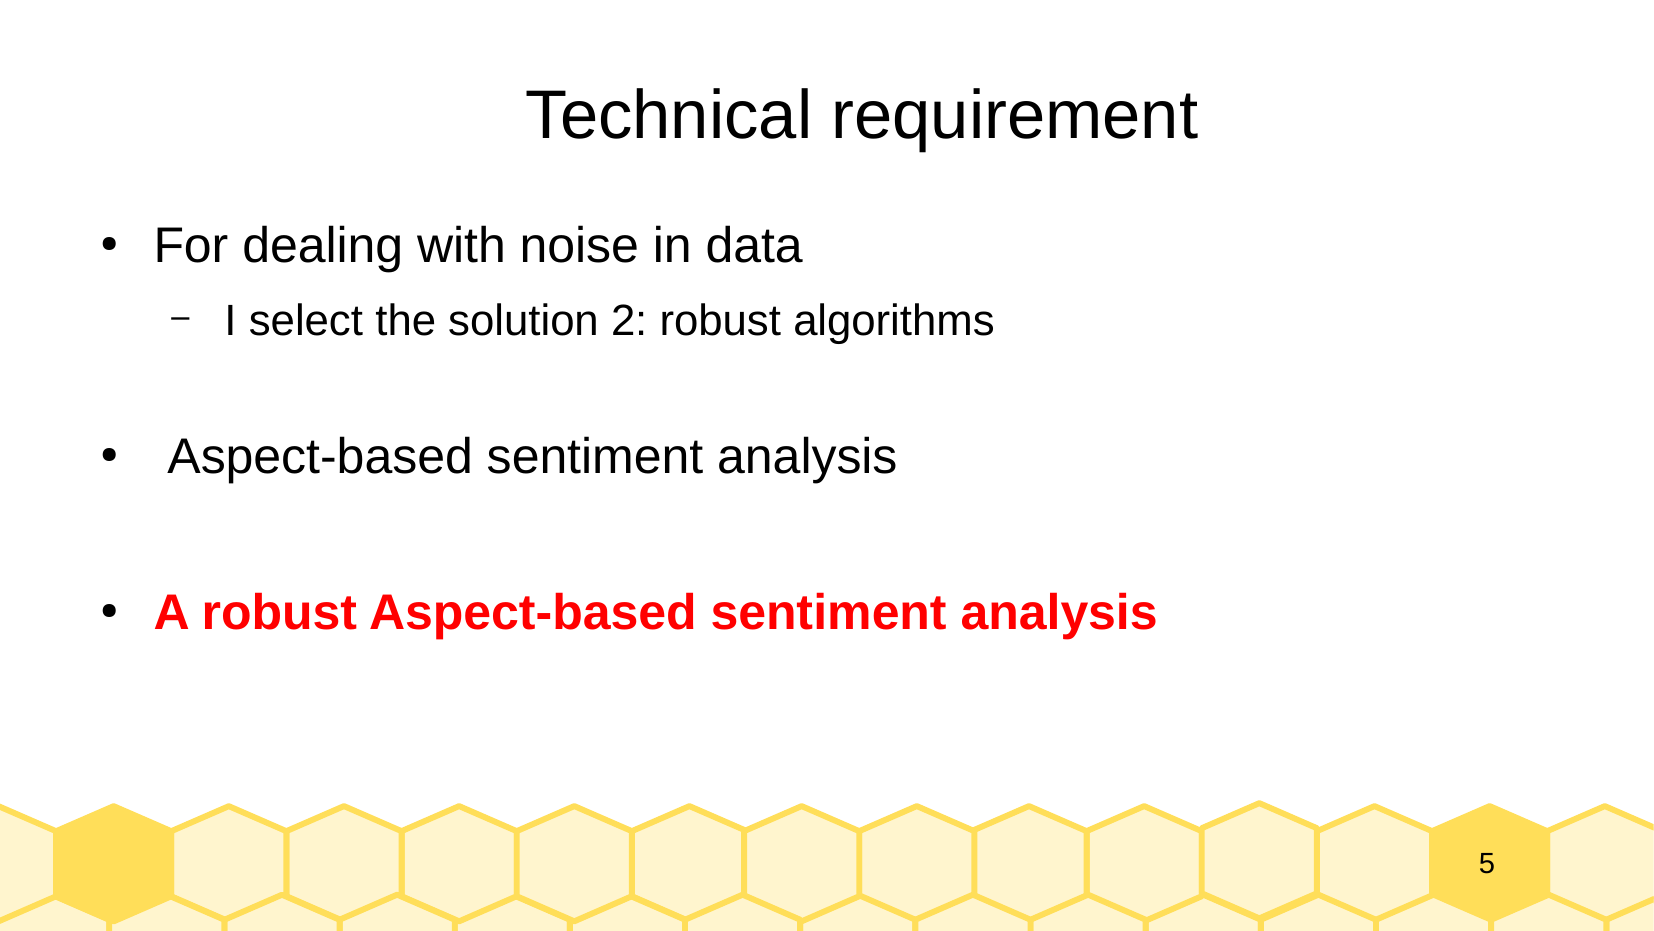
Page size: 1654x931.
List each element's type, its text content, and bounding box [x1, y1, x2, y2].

list For dealing with noise in data I select the solution 2: robust algorithms Aspect-based sentiment analysis A robust Aspect-based sentiment analysis [82, 217, 1571, 758]
title Technical requirement [82, 37, 1571, 193]
